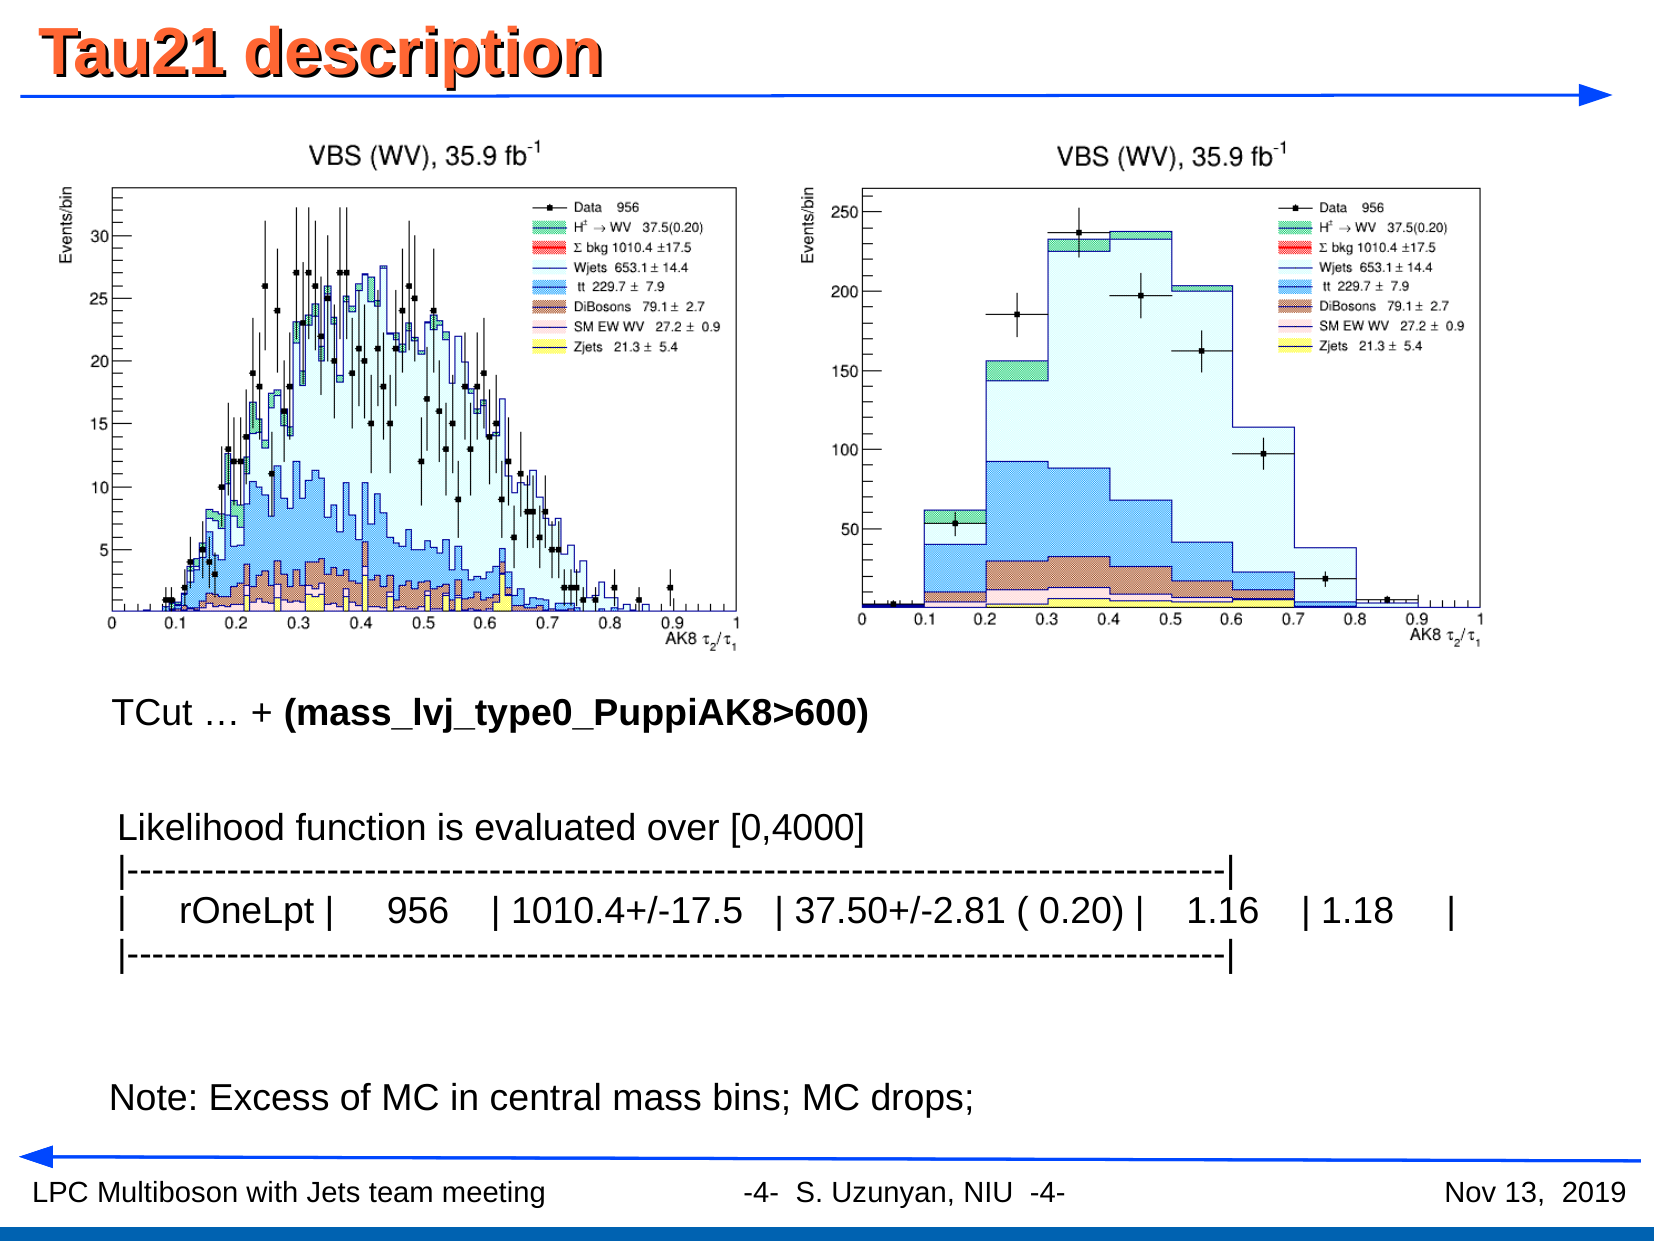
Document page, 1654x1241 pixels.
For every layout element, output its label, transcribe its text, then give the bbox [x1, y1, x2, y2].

text_box LPC Multiboson with Jets team meeting -4- S. Uzunyan, NIU -4- Nov 13, 2019 [17, 1168, 1654, 1229]
picture [37, 137, 1558, 662]
text_box Note: Excess of MC in central mass bins; MC drops; [94, 1068, 1001, 1126]
text_box Tau21 description [4, 6, 1527, 97]
text_box TCut … + (mass_lvj_type0_PuppiAK8>600) [96, 684, 1654, 745]
text_box Likelihood function is evaluated over [0,4000] |----------------------------------------------------------------------------------------| | rOneLpt | 956 | 1010.4+/-17.5 | 37.50+/-2.81 ( 0.20) | 1.16 | 1.18 | |----------------------------------------------------------------------------------------| [102, 798, 1473, 980]
